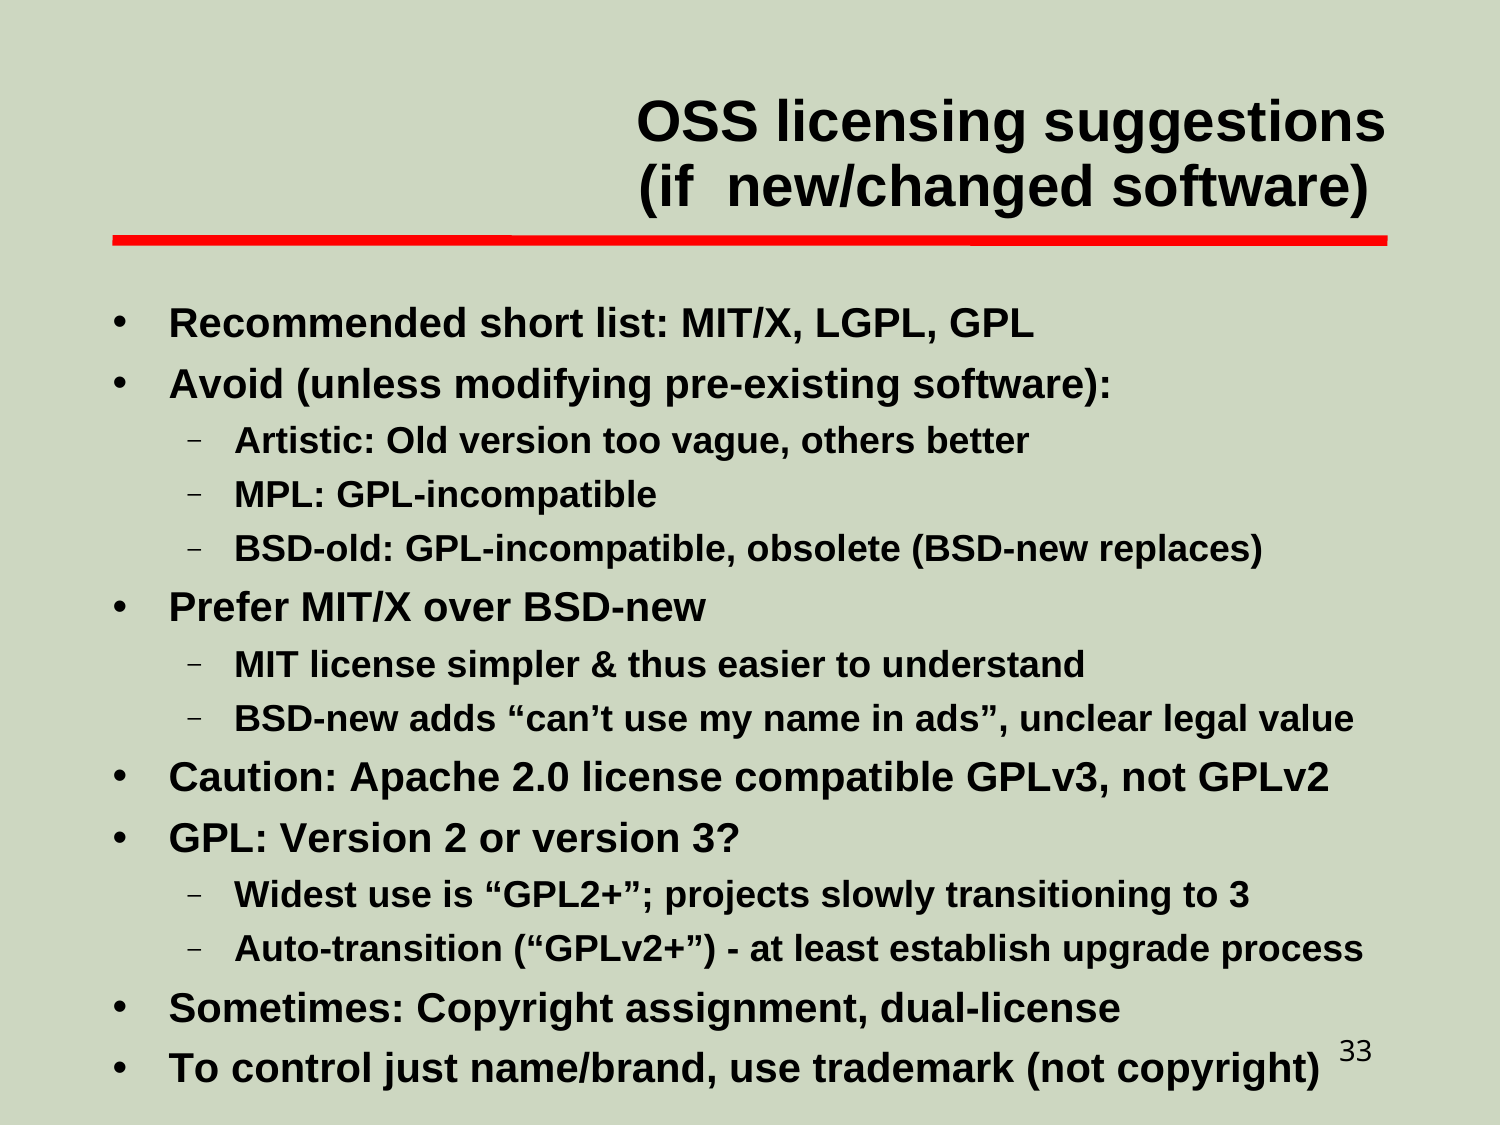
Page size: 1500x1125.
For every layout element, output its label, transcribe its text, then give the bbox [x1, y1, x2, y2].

list Recommended short list: MIT/X, LGPL, GPL Avoid (unless modifying pre-existing software): Artistic: Old version too vague, others better MPL: GPL-incompatible BSD-old: GPL-incompatible, obsolete (BSD-new replaces) Prefer MIT/X over BSD-new MIT license simpler & thus easier to understand BSD-new adds “can’t use my name in ads”, unclear legal value Caution: Apache 2.0 license compatible GPLv3, not GPLv2 GPL: Version 2 or version 3? Widest use is “GPL2+”; projects slowly transitioning to 3 Auto-transition (“GPLv2+”) - at least establish upgrade process Sometimes: Copyright assignment, dual-license To control just name/brand, use trademark (not copyright) [112, 299, 1388, 1094]
title OSS licensing suggestions (if new/changed software) [337, 89, 1388, 220]
